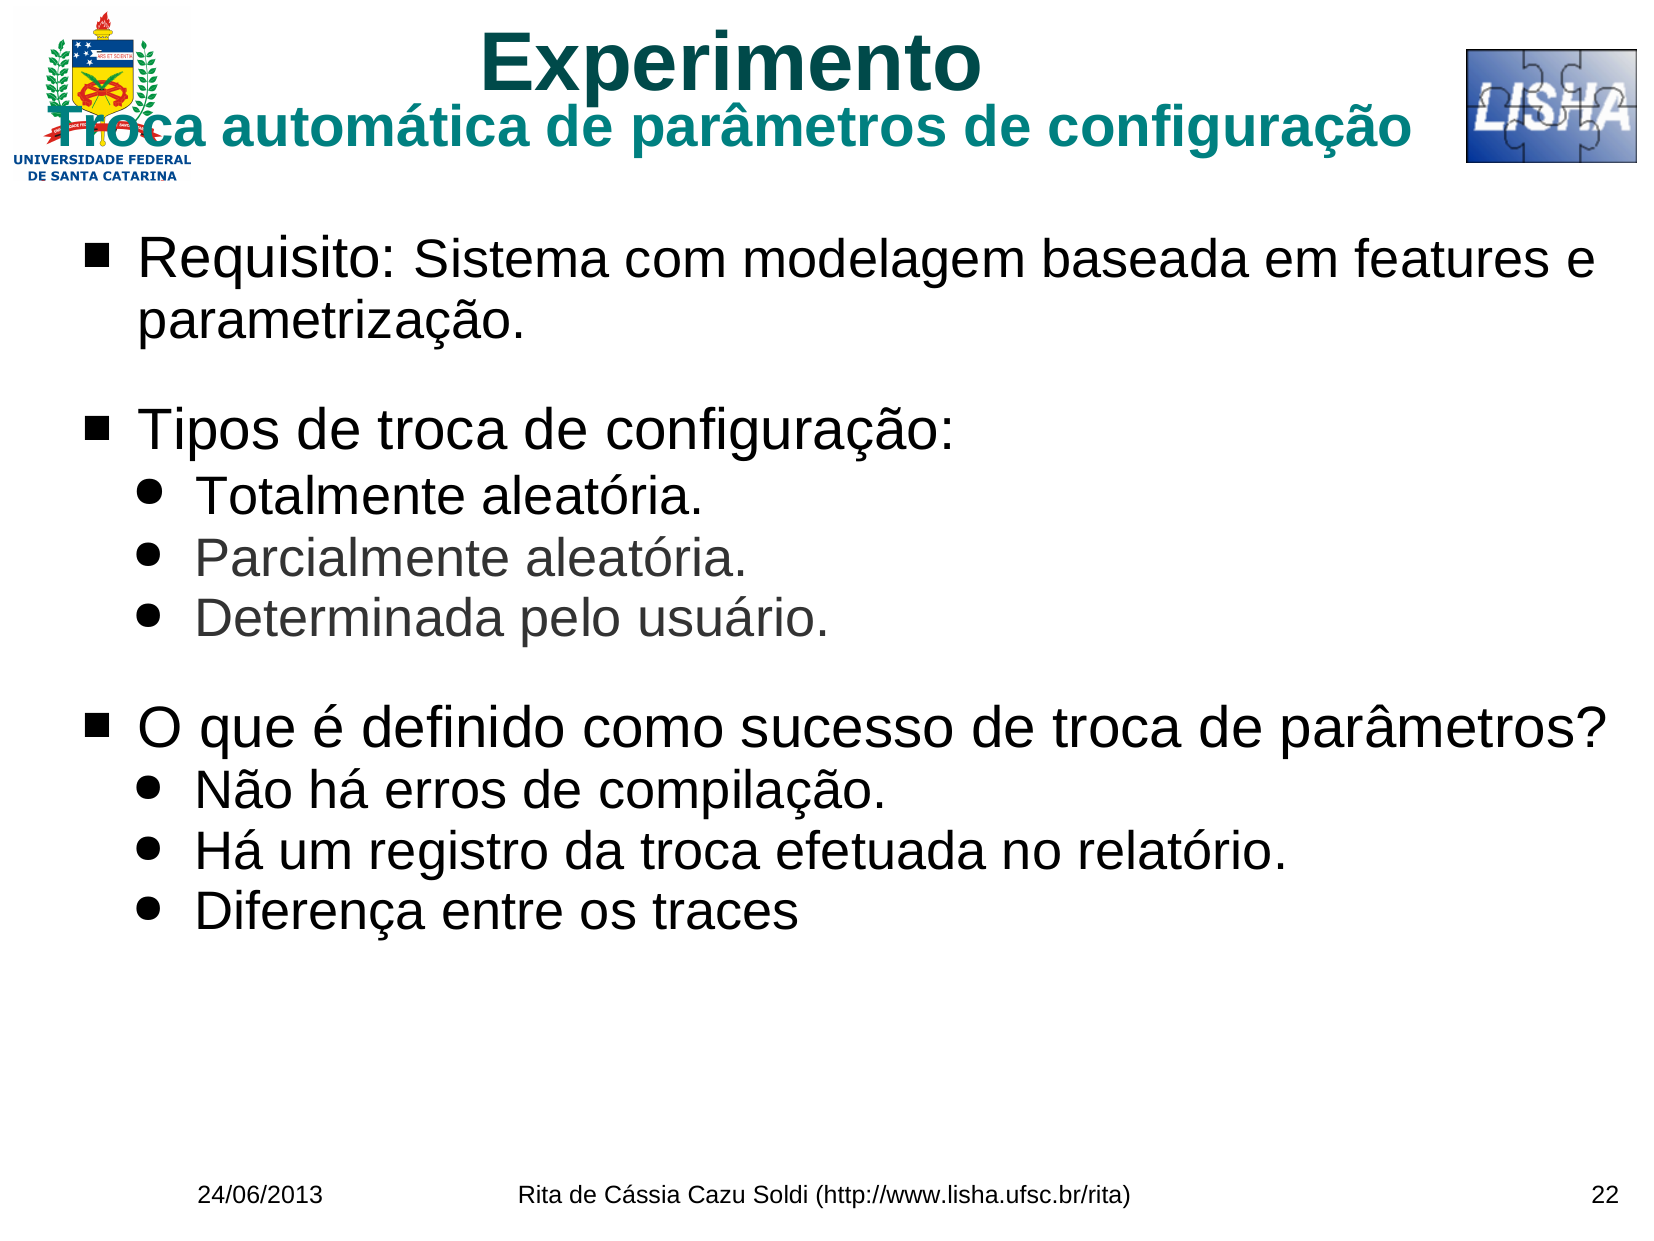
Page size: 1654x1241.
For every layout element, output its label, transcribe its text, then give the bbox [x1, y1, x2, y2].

title Experimento Troca automática de parâmetros de configuração [37, 9, 1426, 178]
list Requisito: Sistema com modelagem baseada em features e parametrização. Tipos de troca de configuração: Totalmente aleatória. Parcialmente aleatória. Determinada pelo usuário. O que é definido como sucesso de troca de parâmetros? Não há erros de compilação. Há um registro da troca efetuada no relatório. Diferença entre os traces [37, 225, 1613, 1163]
picture [1466, 49, 1637, 163]
picture [13, 6, 191, 181]
